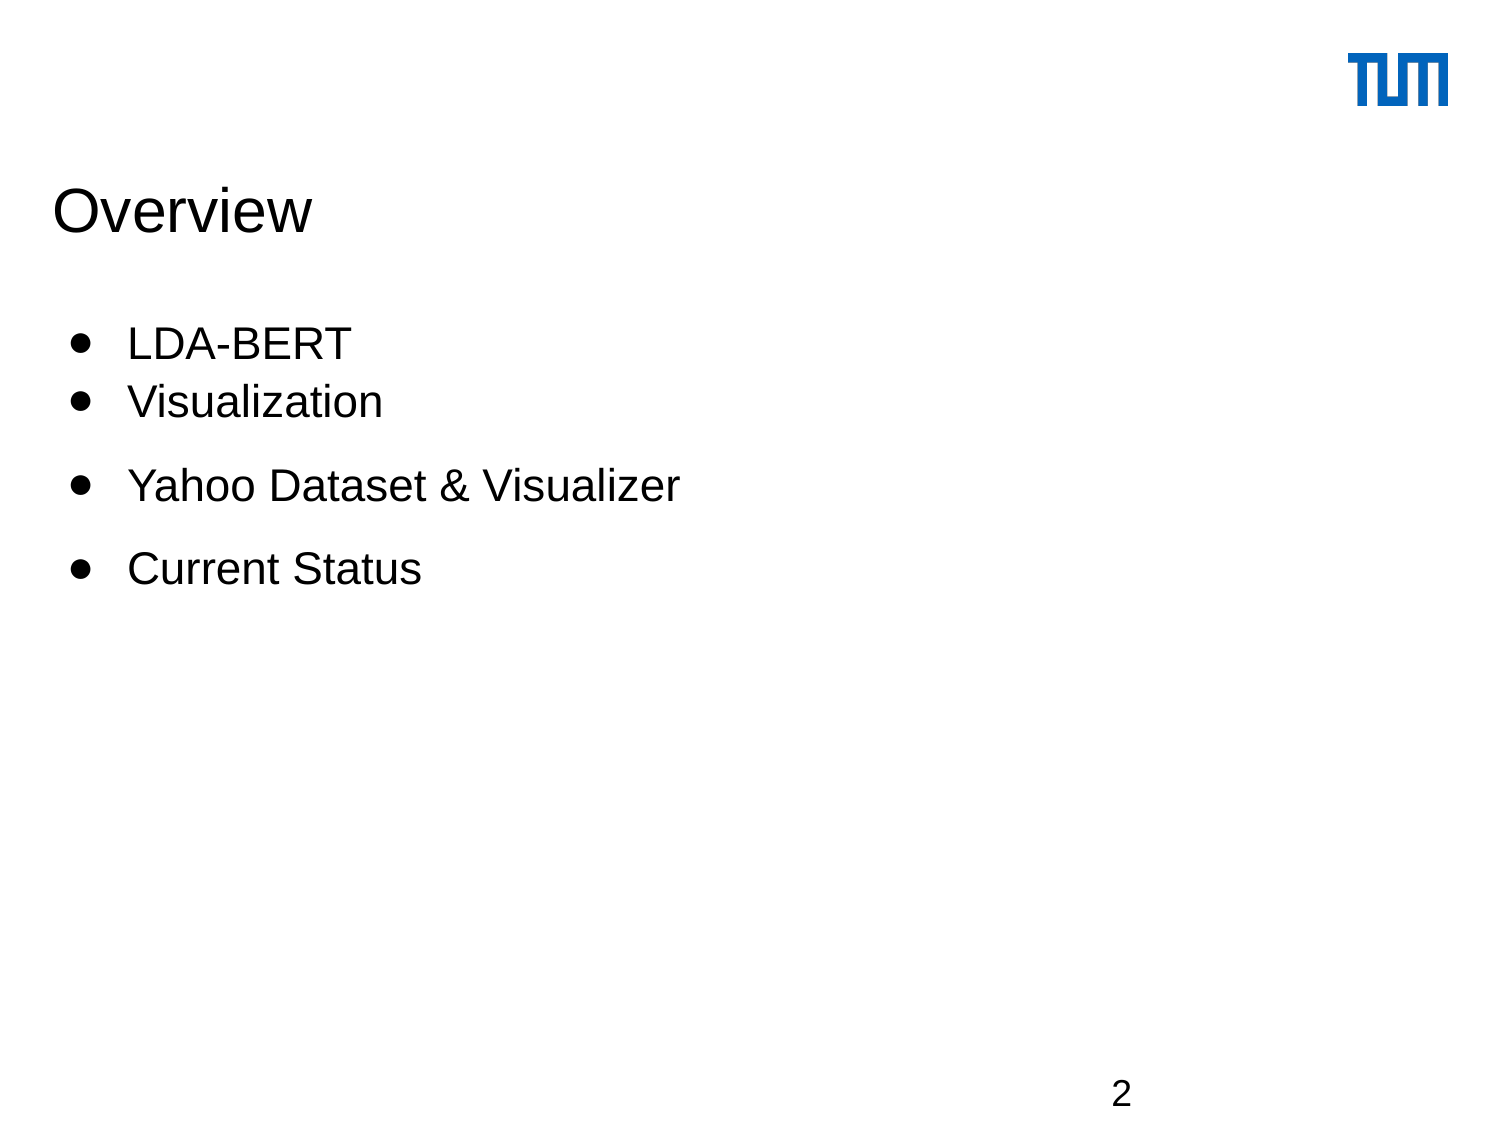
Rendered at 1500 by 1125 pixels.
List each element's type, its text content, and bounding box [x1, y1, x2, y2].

picture [1348, 53, 1448, 106]
text_box LDA-BERT Visualization Yahoo Dataset & Visualizer Current Status [52, 310, 1448, 960]
text_box Overview [61, 193, 92, 228]
text_box Overview [241, 202, 258, 212]
text_box Overview [52, 165, 1449, 233]
text_box Overview [141, 202, 158, 212]
text_box <number> [1111, 1061, 1448, 1122]
